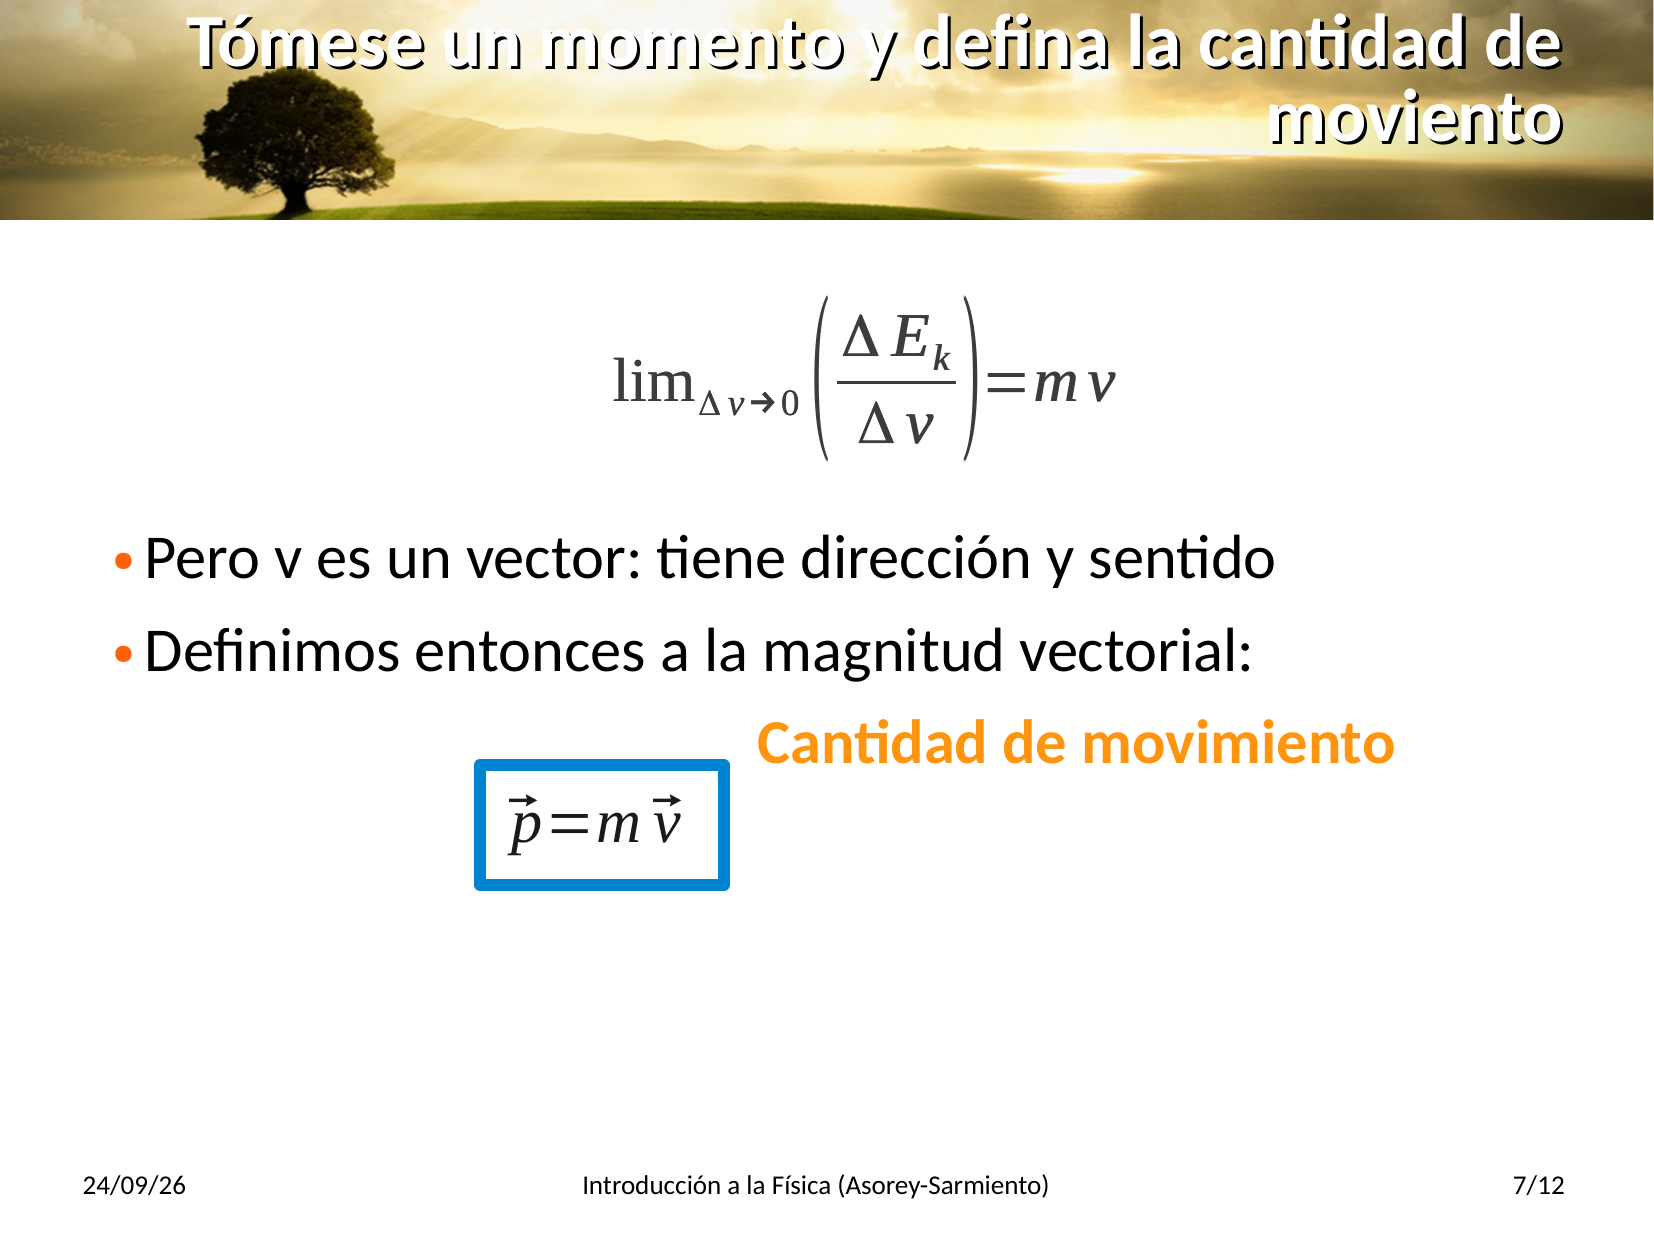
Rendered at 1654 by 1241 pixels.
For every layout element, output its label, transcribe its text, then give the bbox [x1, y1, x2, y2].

picture [0, 0, 1654, 220]
chart [604, 292, 1126, 466]
chart [498, 785, 691, 856]
title Tómese un momento y defina la cantidad de moviento [75, 0, 1564, 177]
list Pero v es un vector: tiene dirección y sentido Definimos entonces a la magnitud vectorial: Cantidad de movimiento [82, 255, 1571, 1141]
